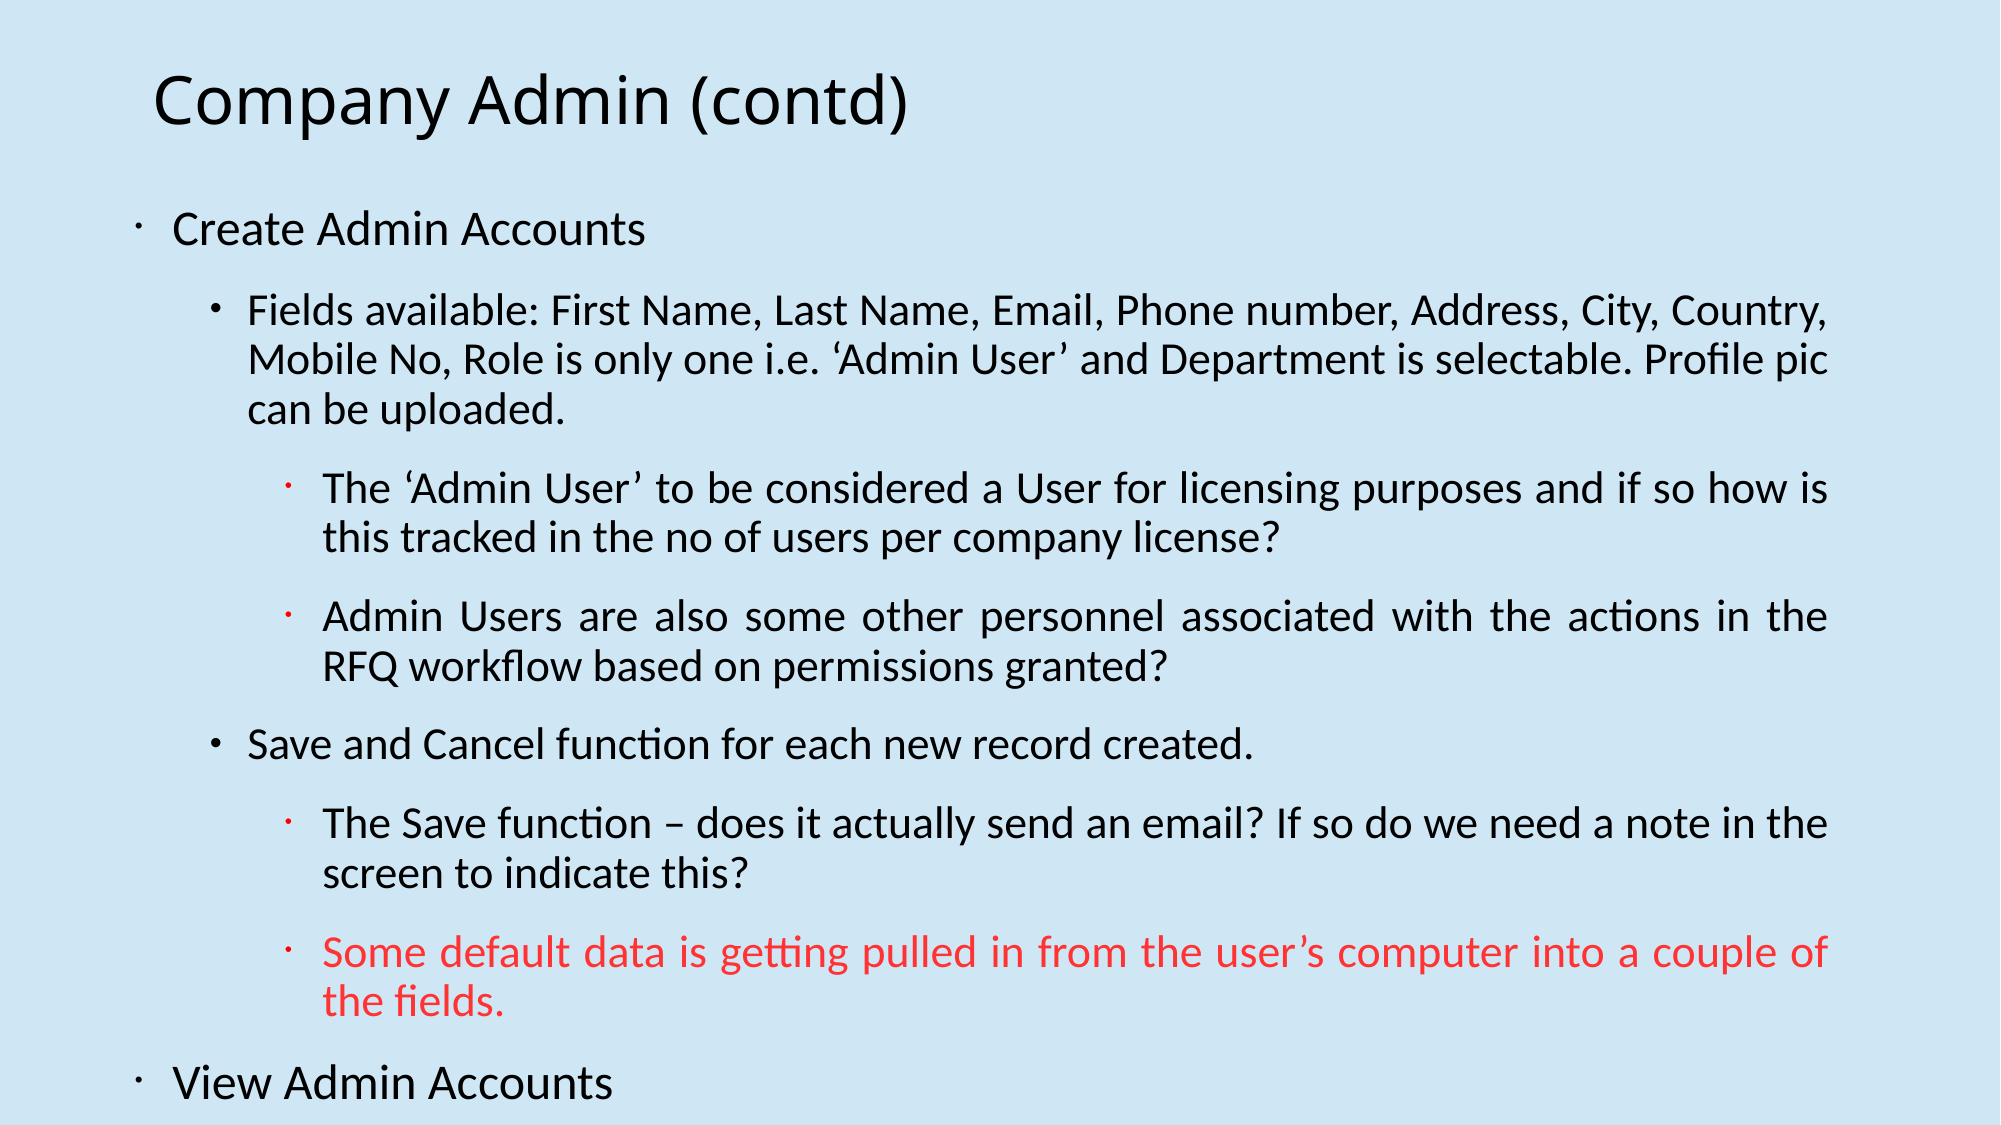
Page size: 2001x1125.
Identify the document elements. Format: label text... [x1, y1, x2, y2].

list Create Admin Accounts Fields available: First Name, Last Name, Email, Phone number, Address, City, Country, Mobile No, Role is only one i.e. ‘Admin User’ and Department is selectable. Profile pic can be uploaded. The ‘Admin User’ to be considered a User for licensing purposes and if so how is this tracked in the no of users per company license? Admin Users are also some other personnel associated with the actions in the RFQ workflow based on permissions granted? Save and Cancel function for each new record created. The Save function – does it actually send an email? If so do we need a note in the screen to indicate this? Some default data is getting pulled in from the user’s computer into a couple of the fields. View Admin Accounts Fields available and editable: First Name, Last Name, Email, Mobile number, Address, City, Country, Department, Status, Role Delete function is available – should not be possible to delete without a master delete password as it could be used in error. Can make a User Inactive in this screen Can create a new account the same as in the ‘Create Admin Accounts’ tab. Can assign multiple permissions to the Admin User based upon the categories available and the various stages of the workflow available [120, 195, 1845, 1089]
title Company Admin (contd) [137, 59, 1863, 176]
